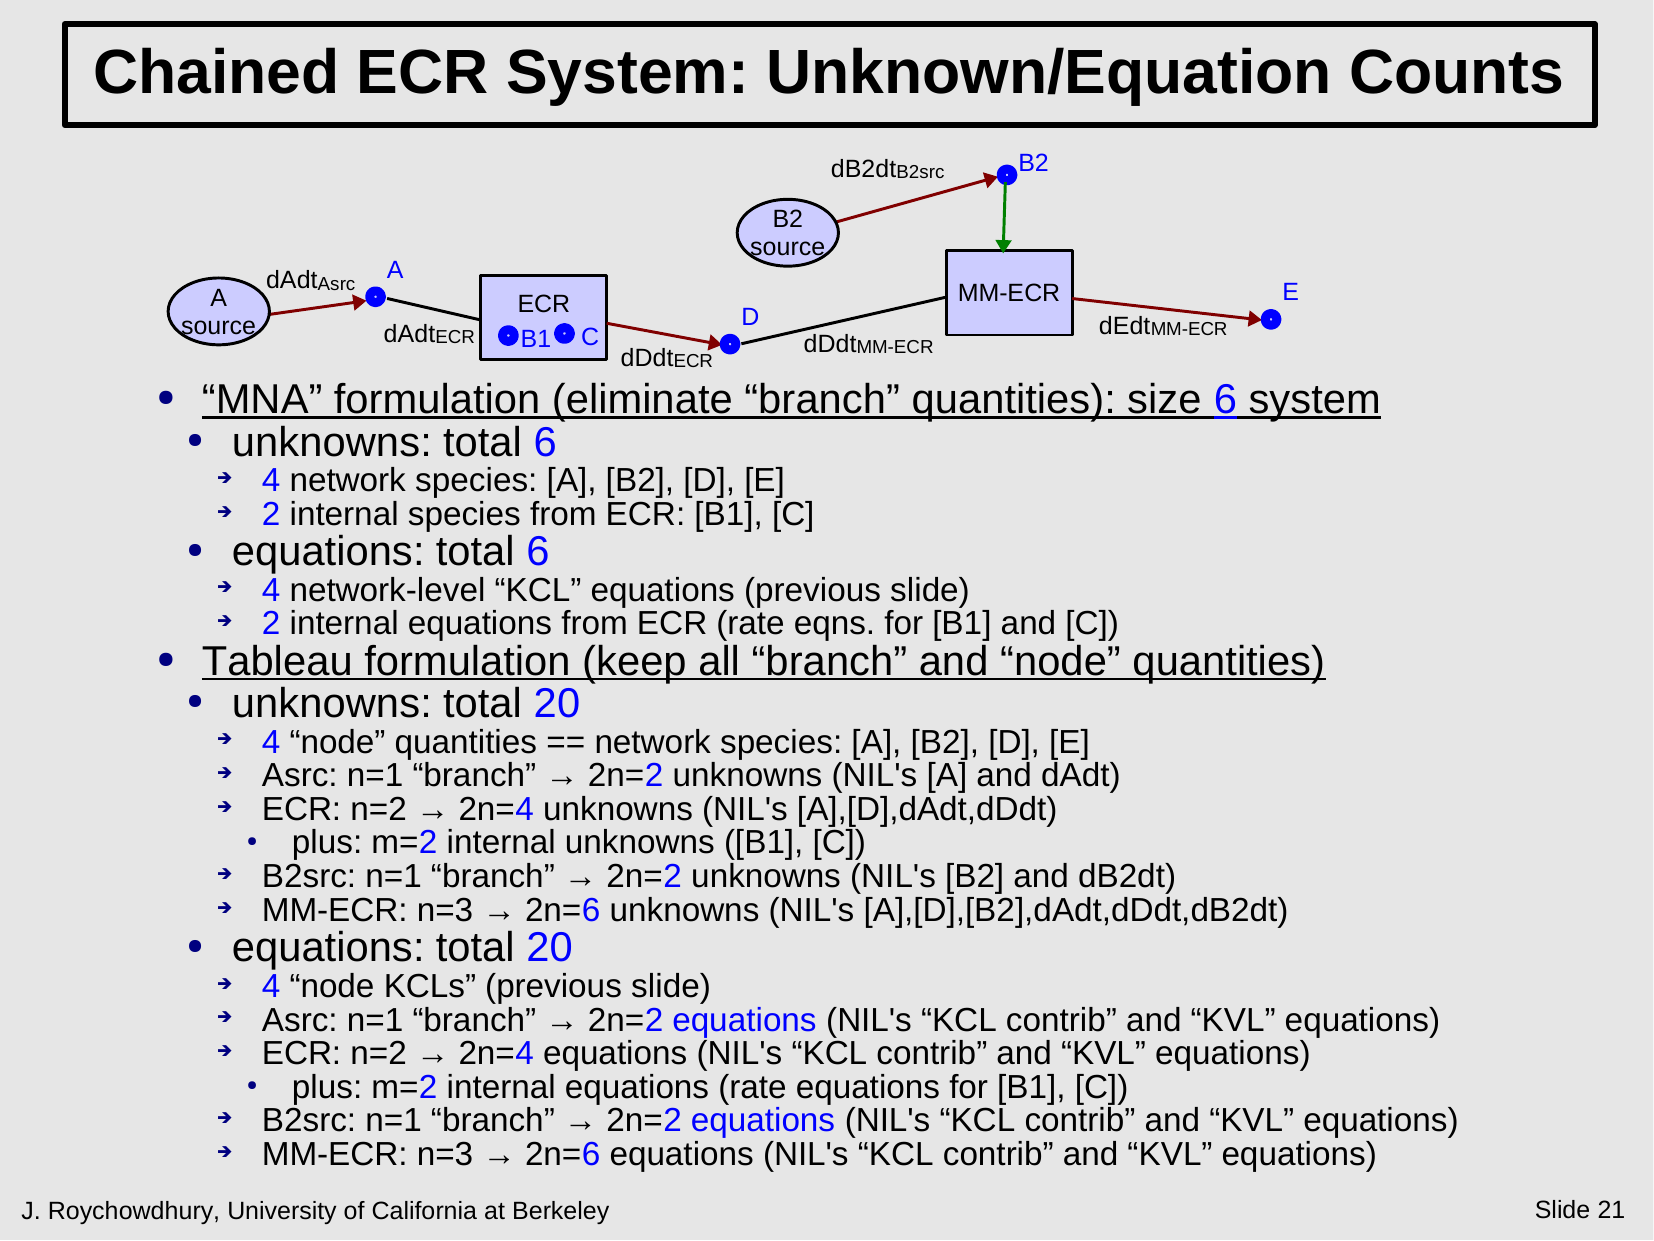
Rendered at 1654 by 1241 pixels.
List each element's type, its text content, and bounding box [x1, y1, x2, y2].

text_box A source [168, 277, 270, 345]
text_box B2 source [737, 199, 839, 267]
text_box dAdtECR [383, 320, 475, 354]
text_box [1001, 169, 1013, 181]
title Chained ECR System: Unknown/Equation Counts [64, 24, 1595, 126]
text_box ECR [480, 275, 607, 360]
text_box dB2dtB2src [830, 155, 944, 189]
text_box dDdtECR [620, 343, 713, 377]
text_box [502, 329, 515, 342]
text_box [724, 338, 736, 351]
text_box dDdtMM-ECR [803, 329, 934, 363]
text_box B2 [1018, 148, 1049, 177]
list “MNA” formulation (eliminate “branch” quantities): size 6 system unknowns: total 6 4 network species: [A], [B2], [D], [E] 2 internal species from ECR: [B1], [C] equations: total 6 4 network-level “KCL” equations (previous slide) 2 internal equations from ECR (rate eqns. for [B1] and [C]) Tableau formulation (keep all “branch” and “node” quantities) unknowns: total 20 4 “node” quantities == network species: [A], [B2], [D], [E] Asrc: n=1 “branch” → 2n=2 unknowns (NIL's [A] and dAdt) ECR: n=2 → 2n=4 unknowns (NIL's [A],[D],dAdt,dDdt) plus: m=2 internal unknowns ([B1], [C]) B2src: n=1 “branch” → 2n=2 unknowns (NIL's [B2] and dB2dt) MM-ECR: n=3 → 2n=6 unknowns (NIL's [A],[D],[B2],dAdt,dDdt,dB2dt) equations: total 20 4 “node KCLs” (previous slide) Asrc: n=1 “branch” → 2n=2 equations (NIL's “KCL contrib” and “KVL” equations) ECR: n=2 → 2n=4 equations (NIL's “KCL contrib” and “KVL” equations) plus: m=2 internal equations (rate equations for [B1], [C]) B2src: n=1 “branch” → 2n=2 equations (NIL's “KCL contrib” and “KVL” equations) MM-ECR: n=3 → 2n=6 equations (NIL's “KCL contrib” and “KVL” equations) [126, 380, 1575, 1177]
text_box D [741, 302, 760, 331]
text_box [1265, 313, 1277, 326]
text_box B1 [520, 324, 552, 359]
text_box [369, 290, 382, 303]
text_box dEdtMM-ECR [1099, 311, 1228, 345]
text_box dAdtAsrc [265, 266, 355, 300]
text_box E [1282, 277, 1300, 306]
text_box MM-ECR [946, 250, 1073, 336]
text_box [558, 327, 571, 340]
text_box C [581, 322, 600, 351]
text_box A [386, 255, 404, 284]
